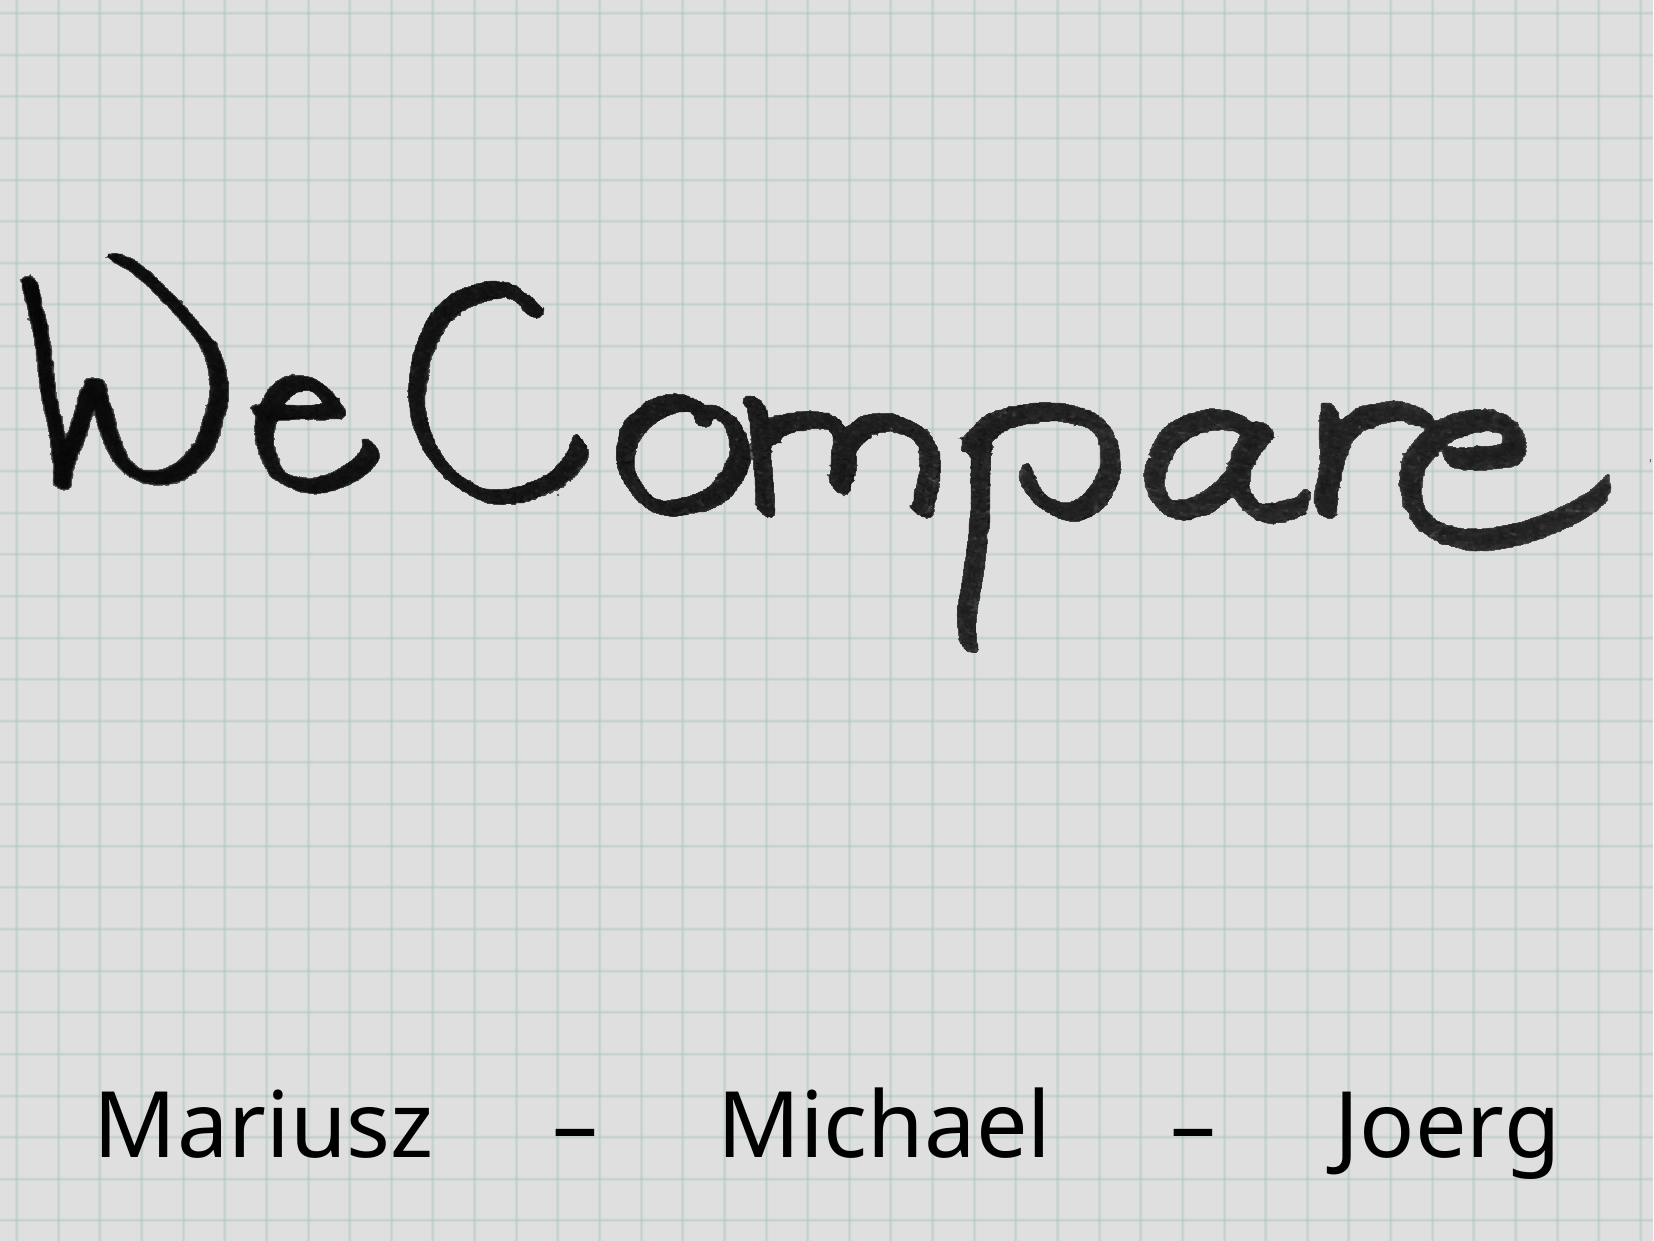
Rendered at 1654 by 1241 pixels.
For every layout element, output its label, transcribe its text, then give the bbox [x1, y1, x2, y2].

picture [0, 0, 1654, 1241]
title Mariusz – Michael – Joerg [0, 1003, 1653, 1241]
